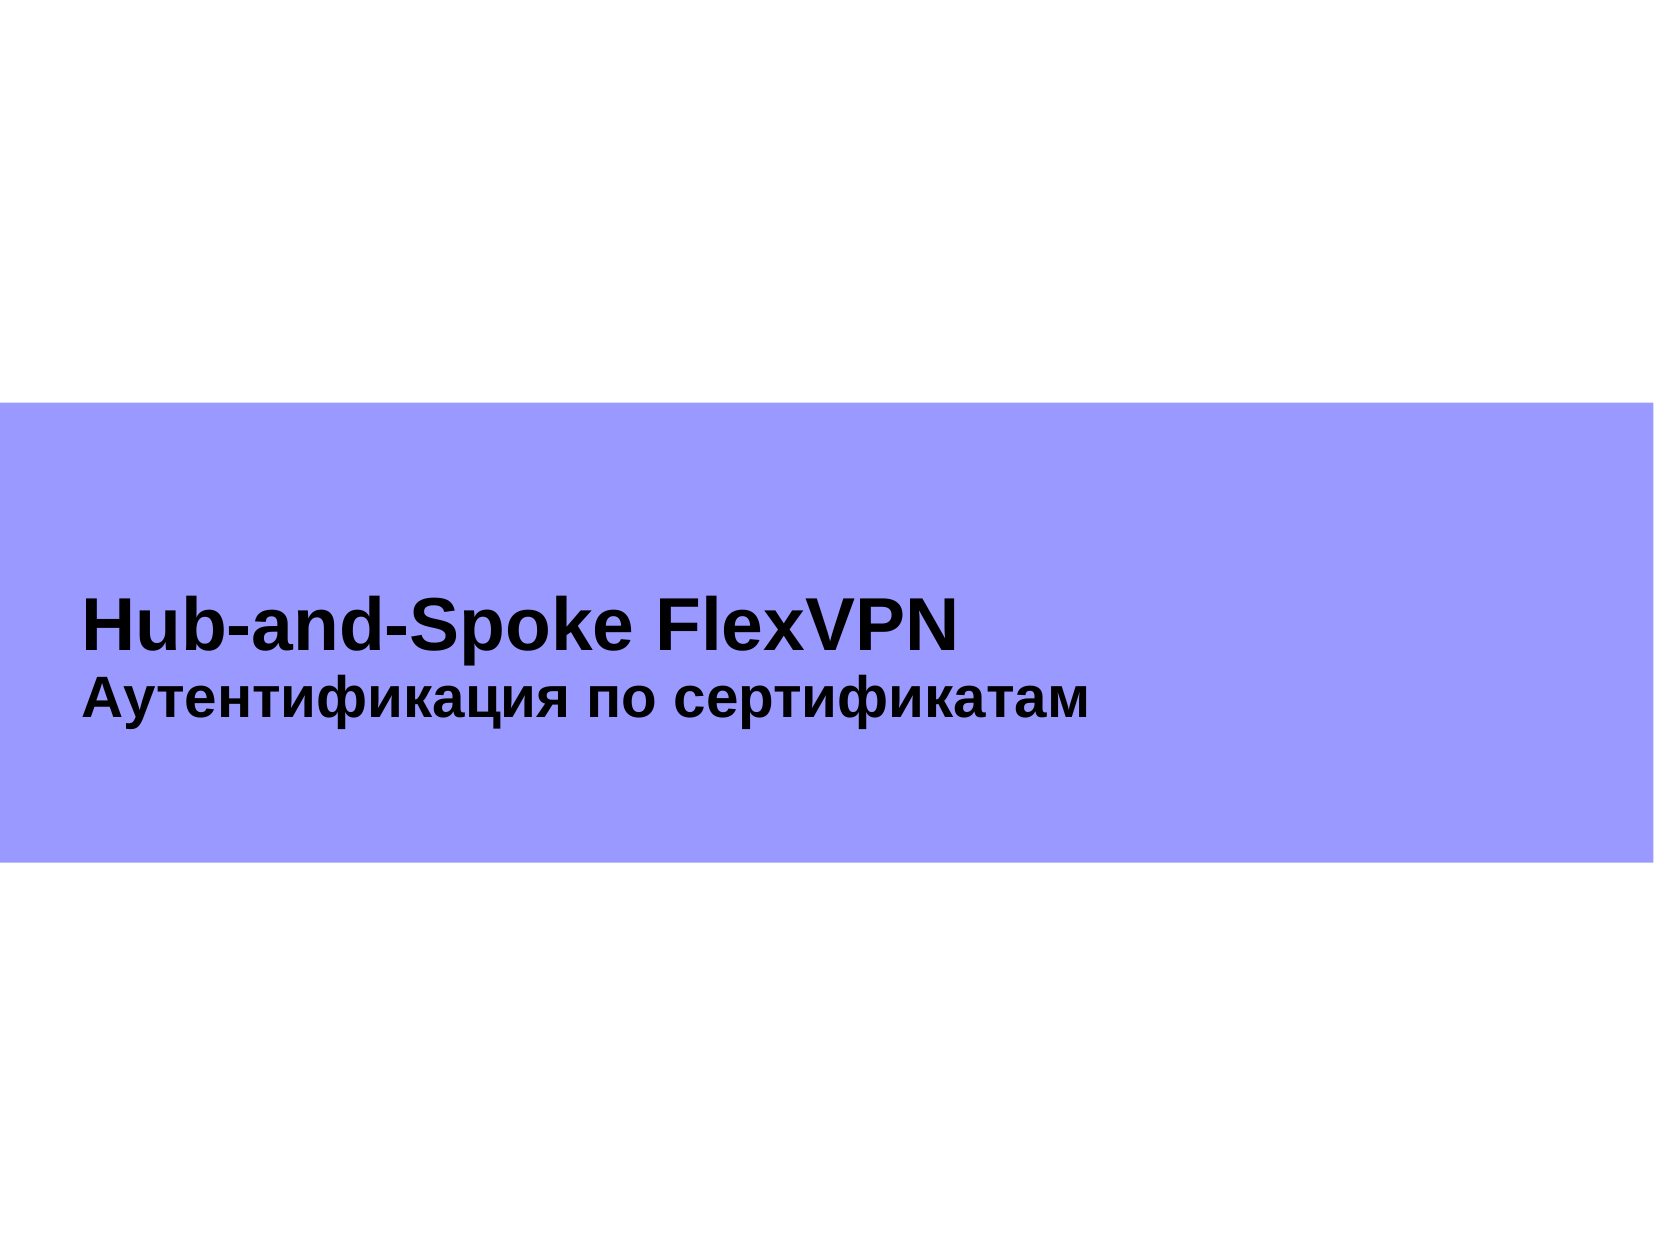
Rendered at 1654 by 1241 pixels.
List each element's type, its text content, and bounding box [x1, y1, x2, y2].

text_box Hub-and-Spoke FlexVPN Аутентификация по сертификатам [67, 578, 1530, 772]
